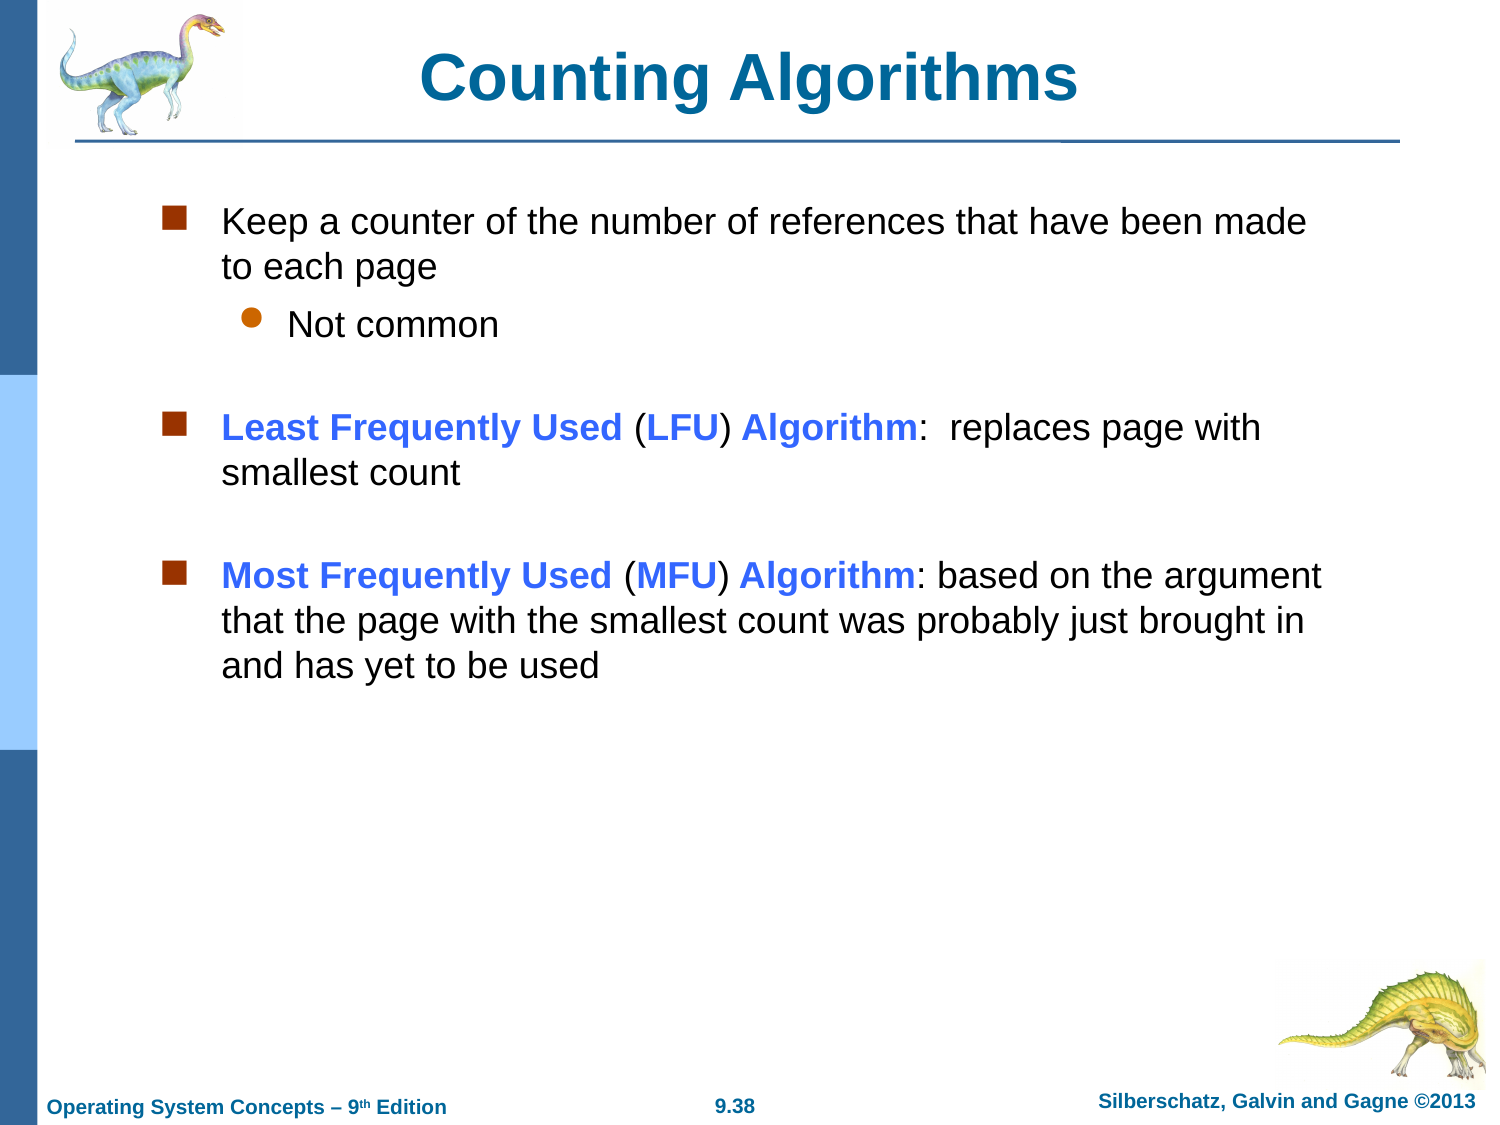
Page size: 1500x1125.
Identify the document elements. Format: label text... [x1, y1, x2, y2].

title Counting Algorithms [75, 26, 1425, 122]
picture [1275, 959, 1486, 1090]
list Keep a counter of the number of references that have been made to each page Not common Least Frequently Used (LFU) Algorithm: replaces page with smallest count Most Frequently Used (MFU) Algorithm: based on the argument that the page with the smallest count was probably just brought in and has yet to be used [150, 189, 1361, 937]
picture [46, 0, 243, 149]
